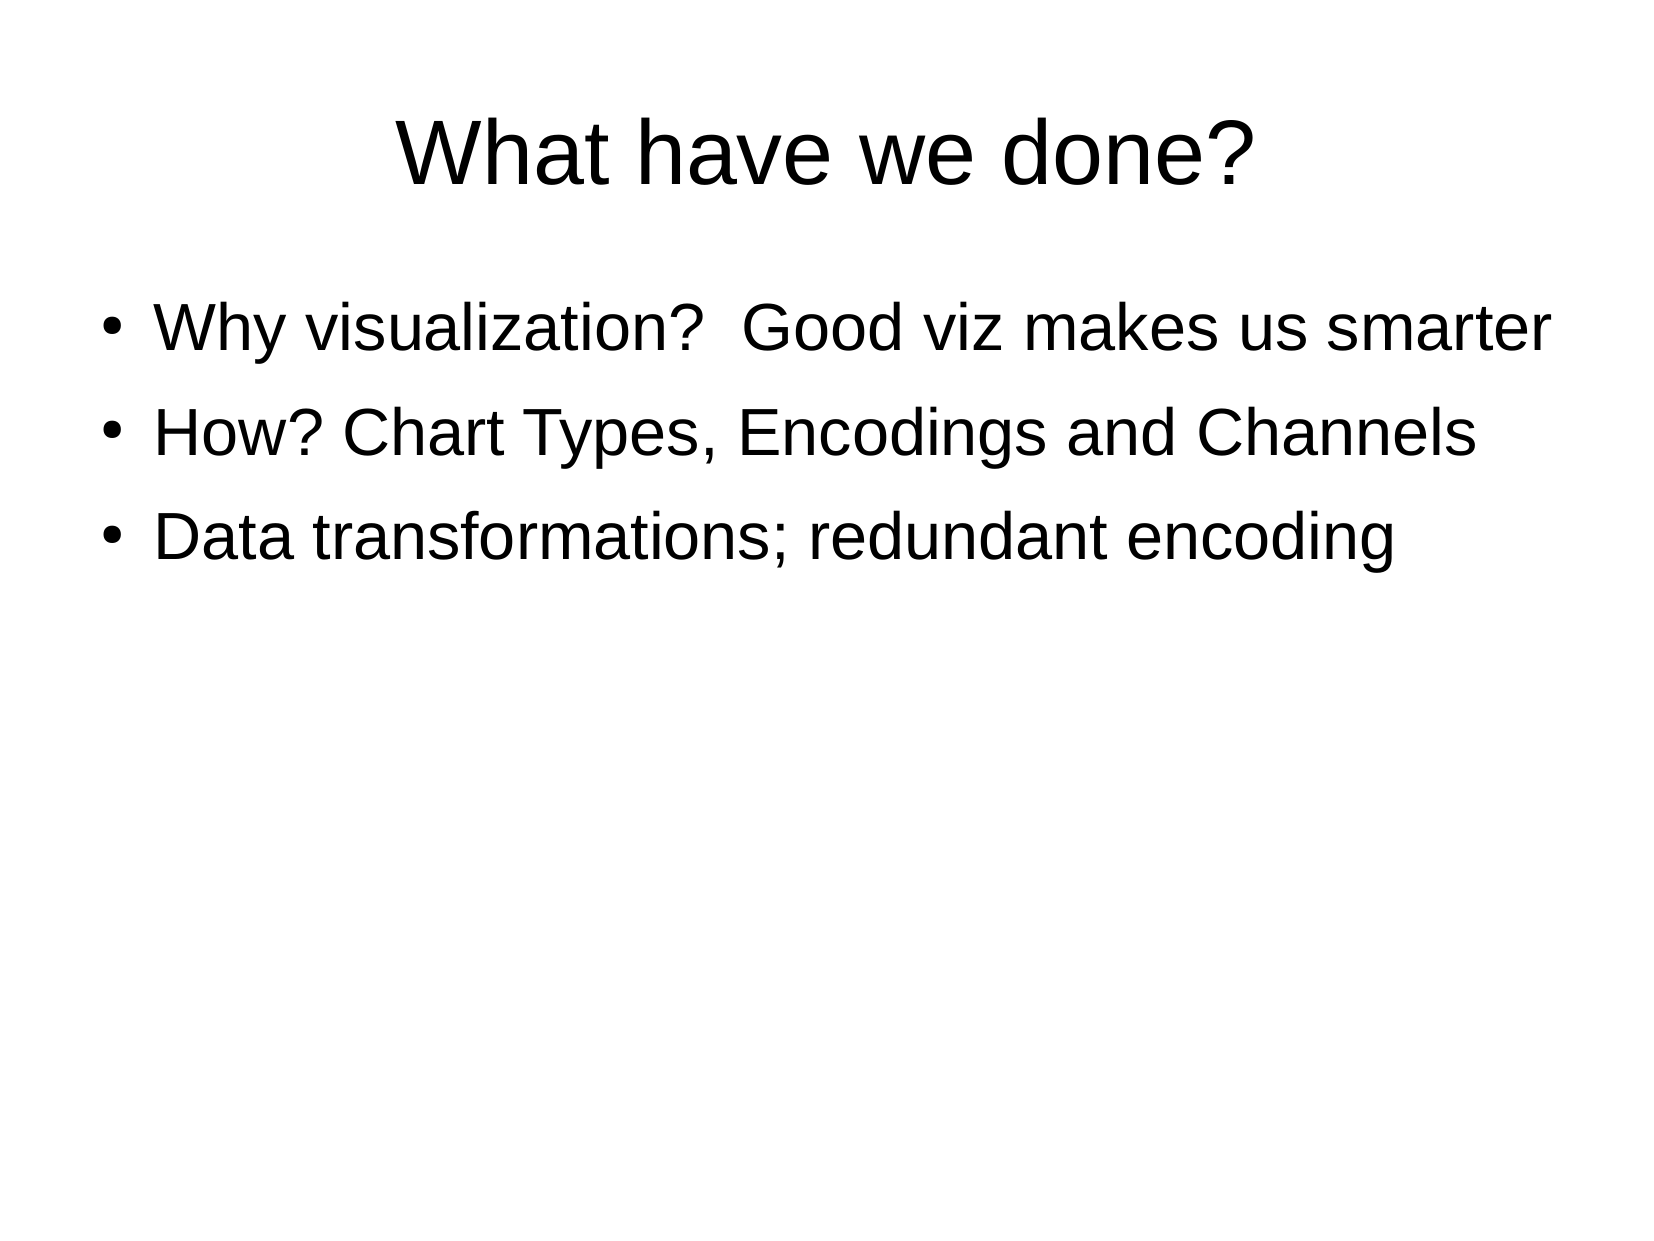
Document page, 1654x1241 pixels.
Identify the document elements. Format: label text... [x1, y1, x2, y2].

title What have we done? [82, 49, 1571, 257]
list Why visualization? Good viz makes us smarter How? Chart Types, Encodings and Channels Data transformations; redundant encoding [82, 290, 1571, 1109]
